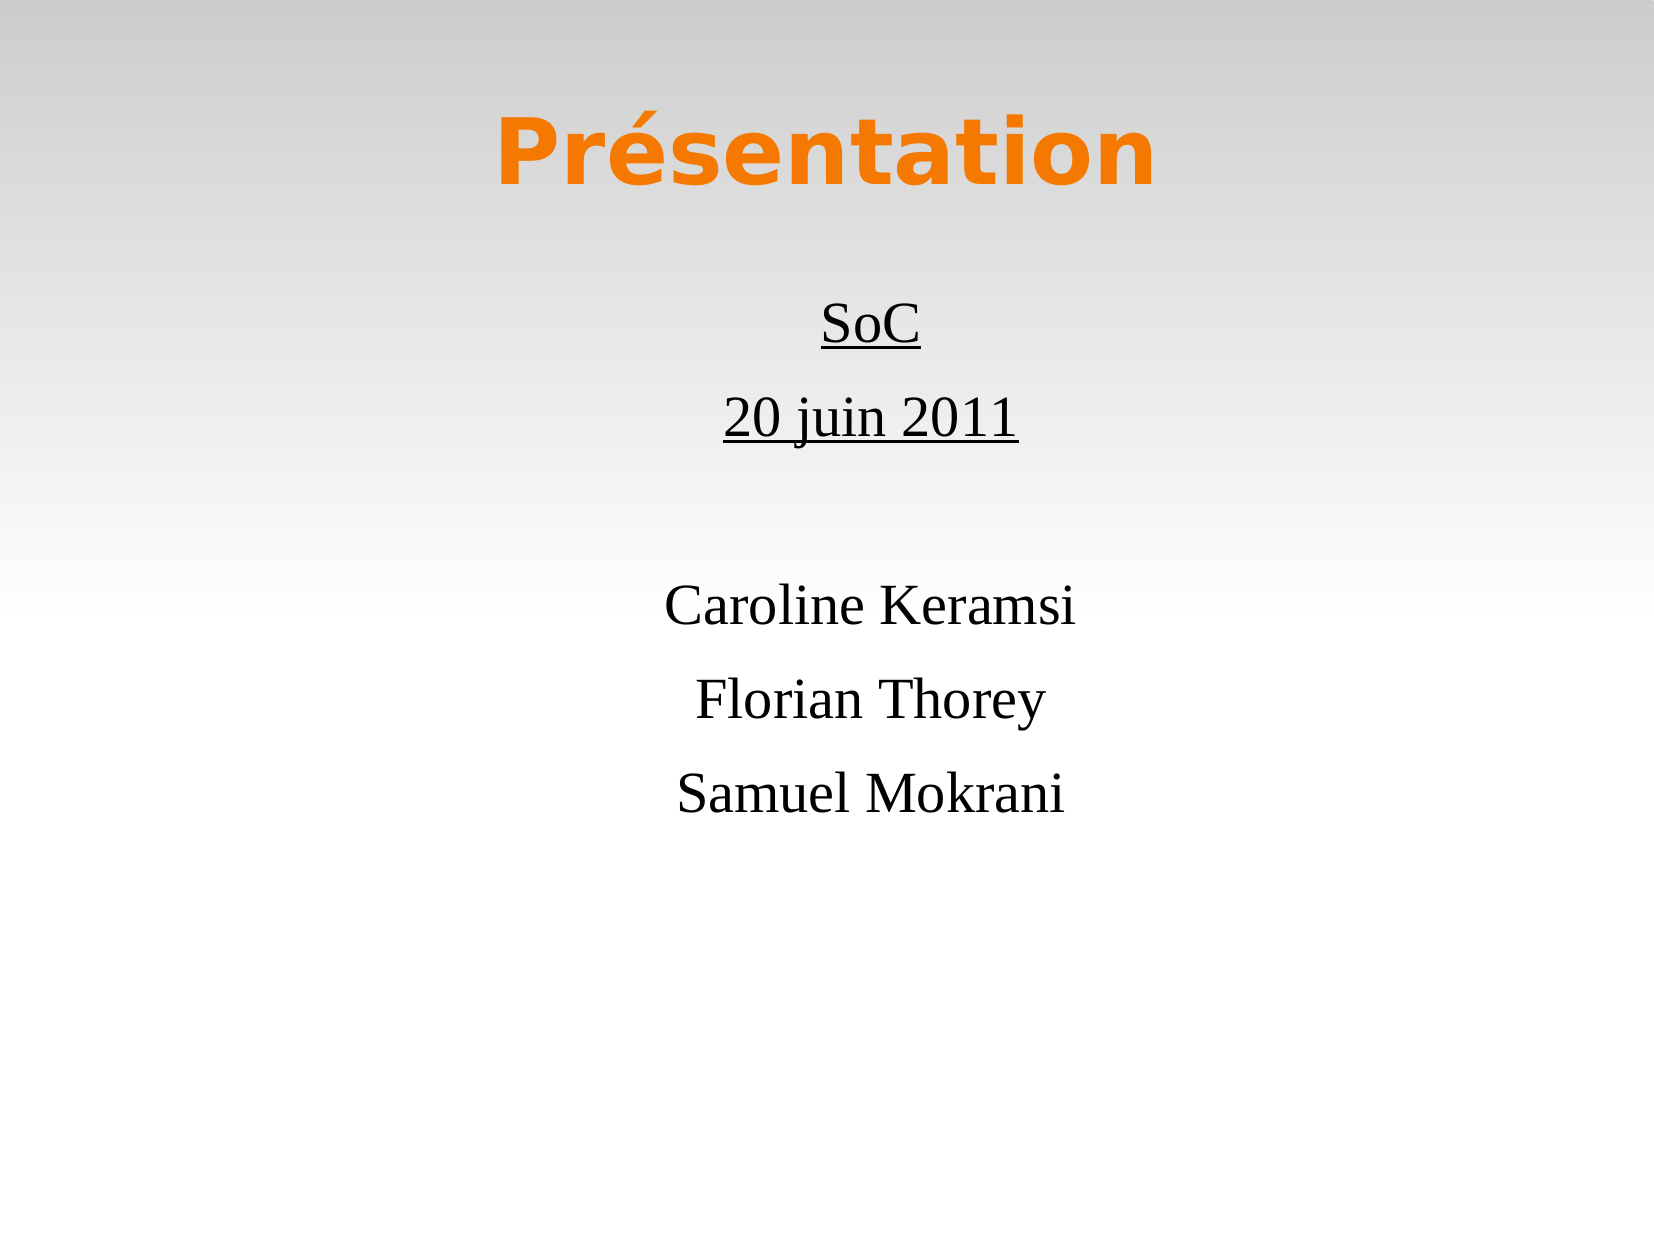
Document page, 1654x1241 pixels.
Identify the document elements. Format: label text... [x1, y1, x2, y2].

title Présentation [82, 49, 1571, 257]
list SoC 20 juin 2011 Caroline Keramsi Florian Thorey Samuel Mokrani [82, 290, 1571, 1109]
